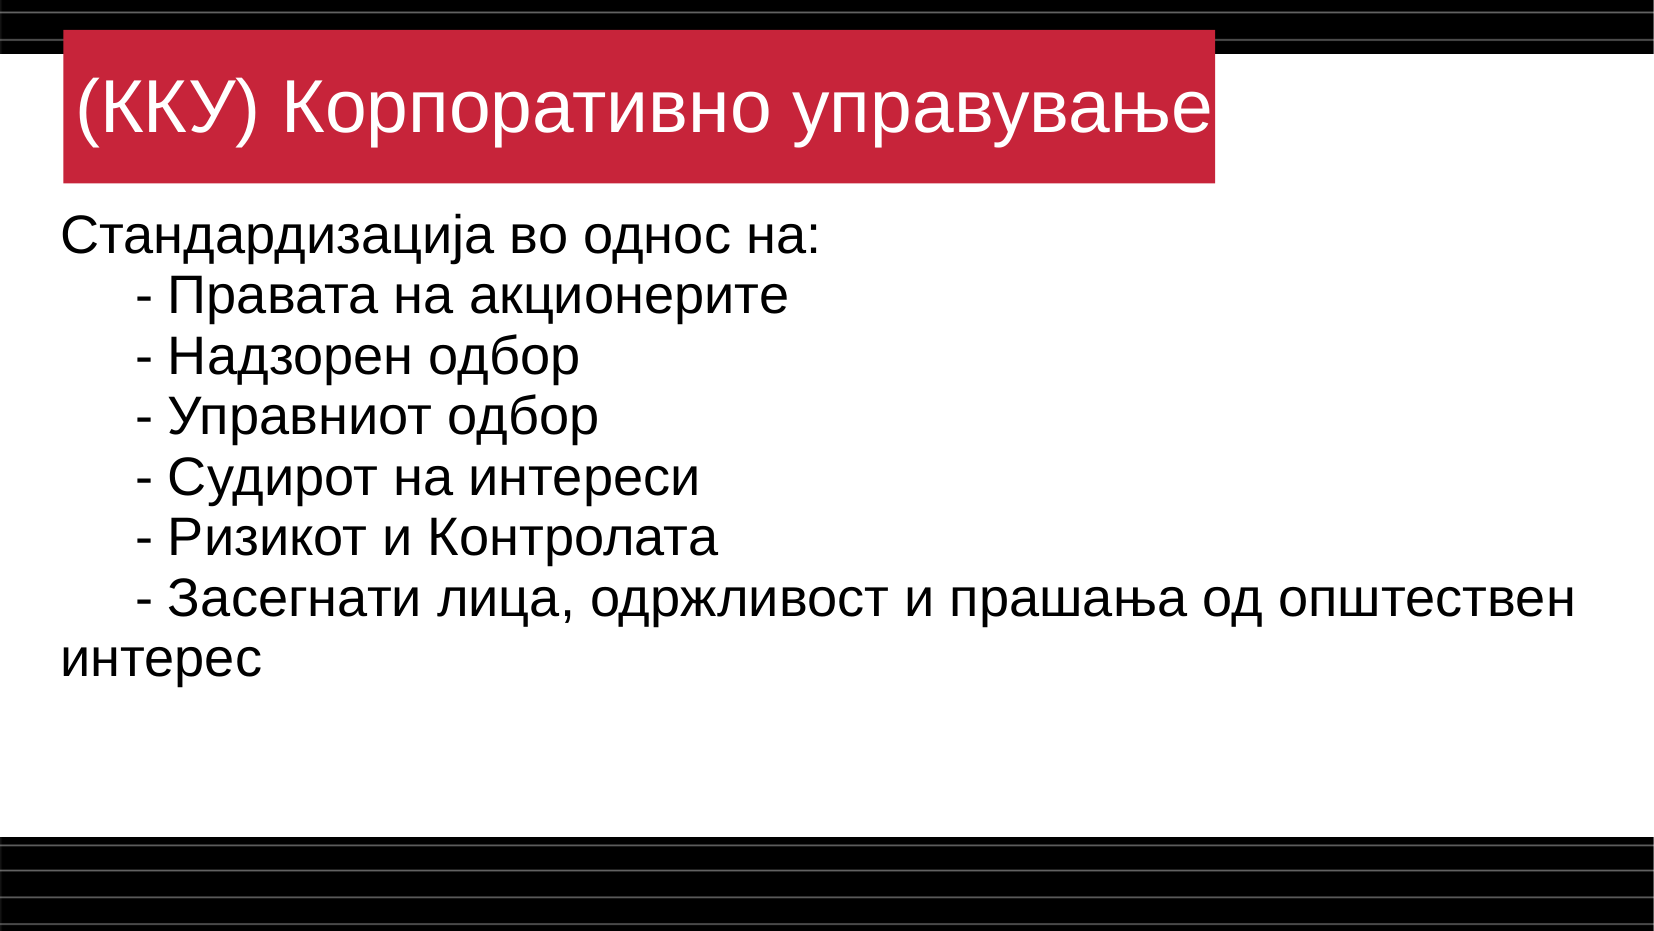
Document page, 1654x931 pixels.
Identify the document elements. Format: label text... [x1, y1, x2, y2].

picture [0, 0, 1654, 54]
subtitle Стандардизација во однос на: - Правата на акционерите - Надзорен одбор - Управниот одбор - Судирот на интереси - Ризикот и Контролата - Засегнати лица, одржливост и прашања од општествен интерес [60, 204, 1621, 807]
picture [0, 837, 1654, 931]
title (ККУ) Корпоративно управување [63, 29, 1216, 184]
